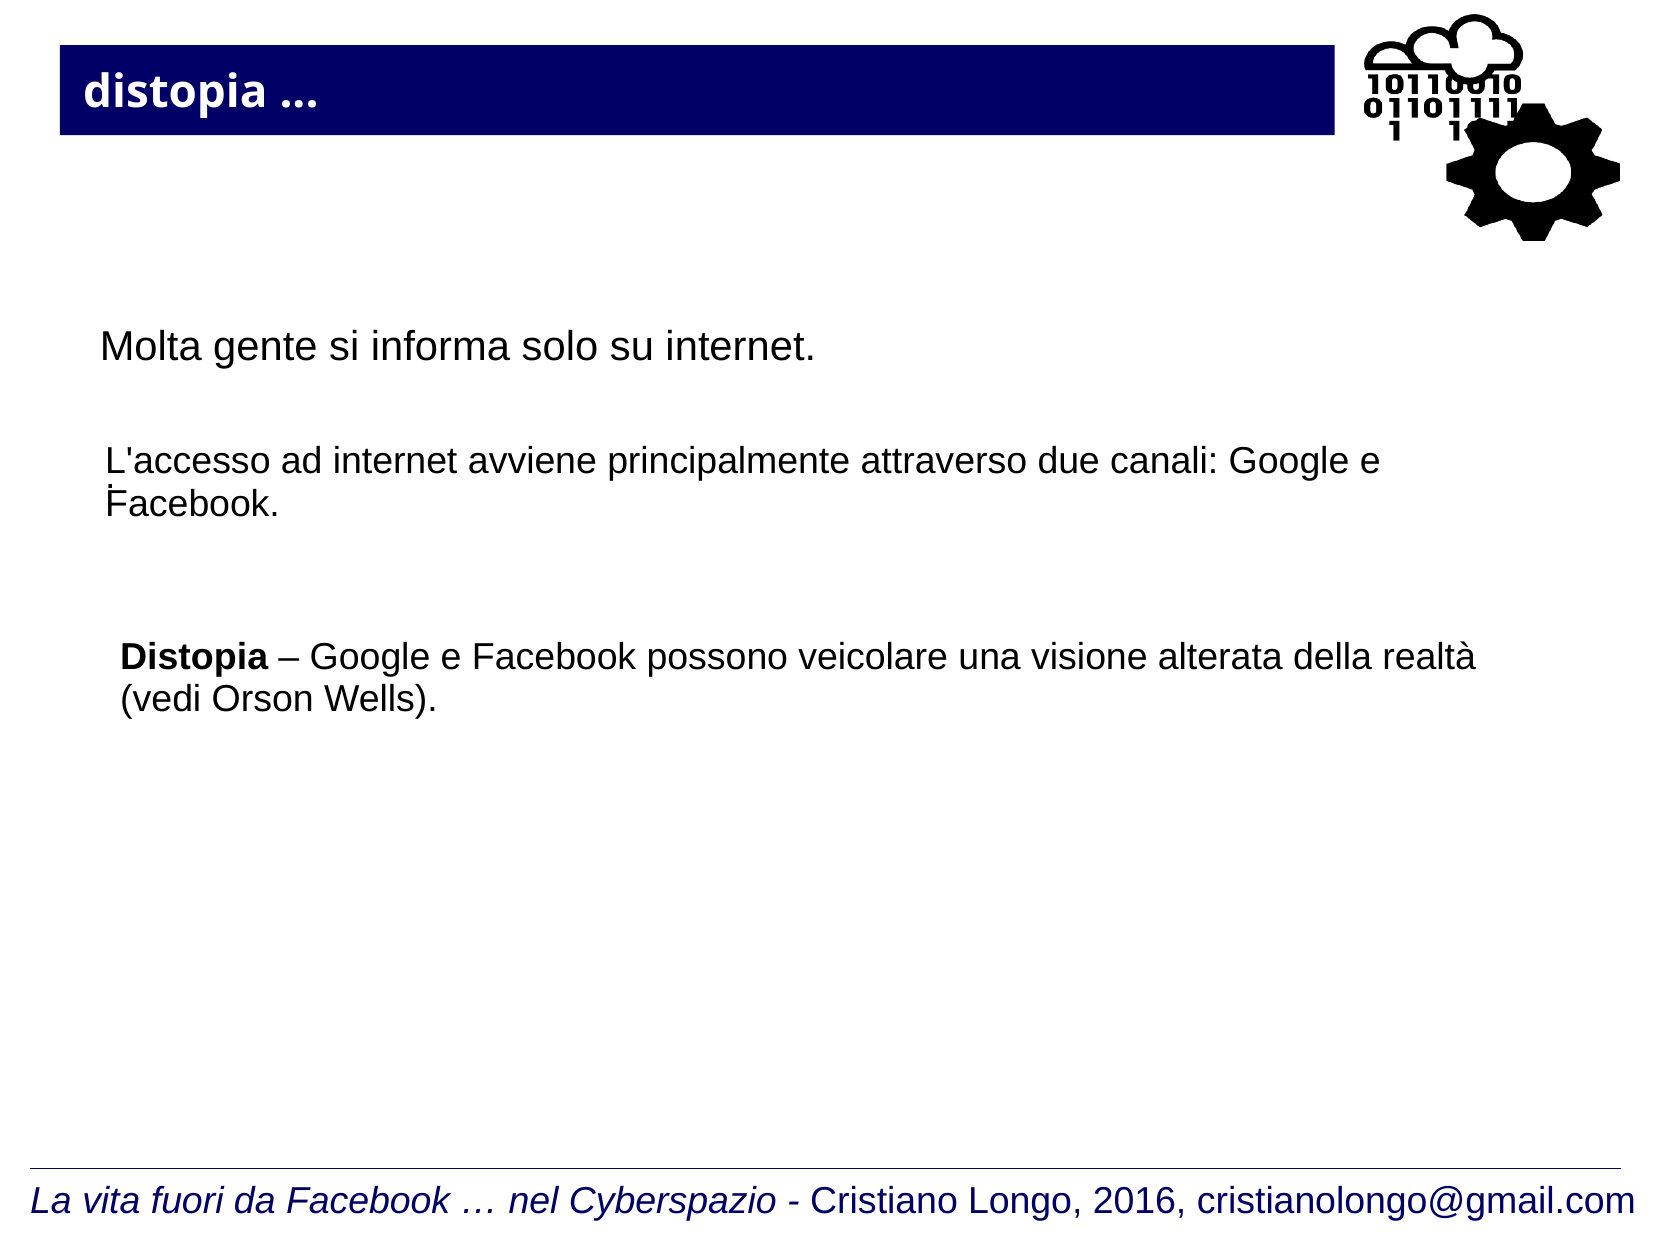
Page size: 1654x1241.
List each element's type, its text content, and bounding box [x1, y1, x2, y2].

picture [1364, 14, 1620, 241]
text_box Molta gente si informa solo su internet. [85, 315, 1570, 418]
text_box Distopia – Google e Facebook possono veicolare una visione alterata della realtà (vedi Orson Wells). [105, 627, 1561, 727]
list distopia ... [59, 45, 1335, 136]
text_box La vita fuori da Facebook … nel Cyberspazio - Cristiano Longo, 2016, cristianolongo@gmail.com [15, 1168, 1653, 1241]
text_box L'accesso ad internet avviene principalmente attraverso due canali: Google e Facebook. [90, 432, 1576, 532]
